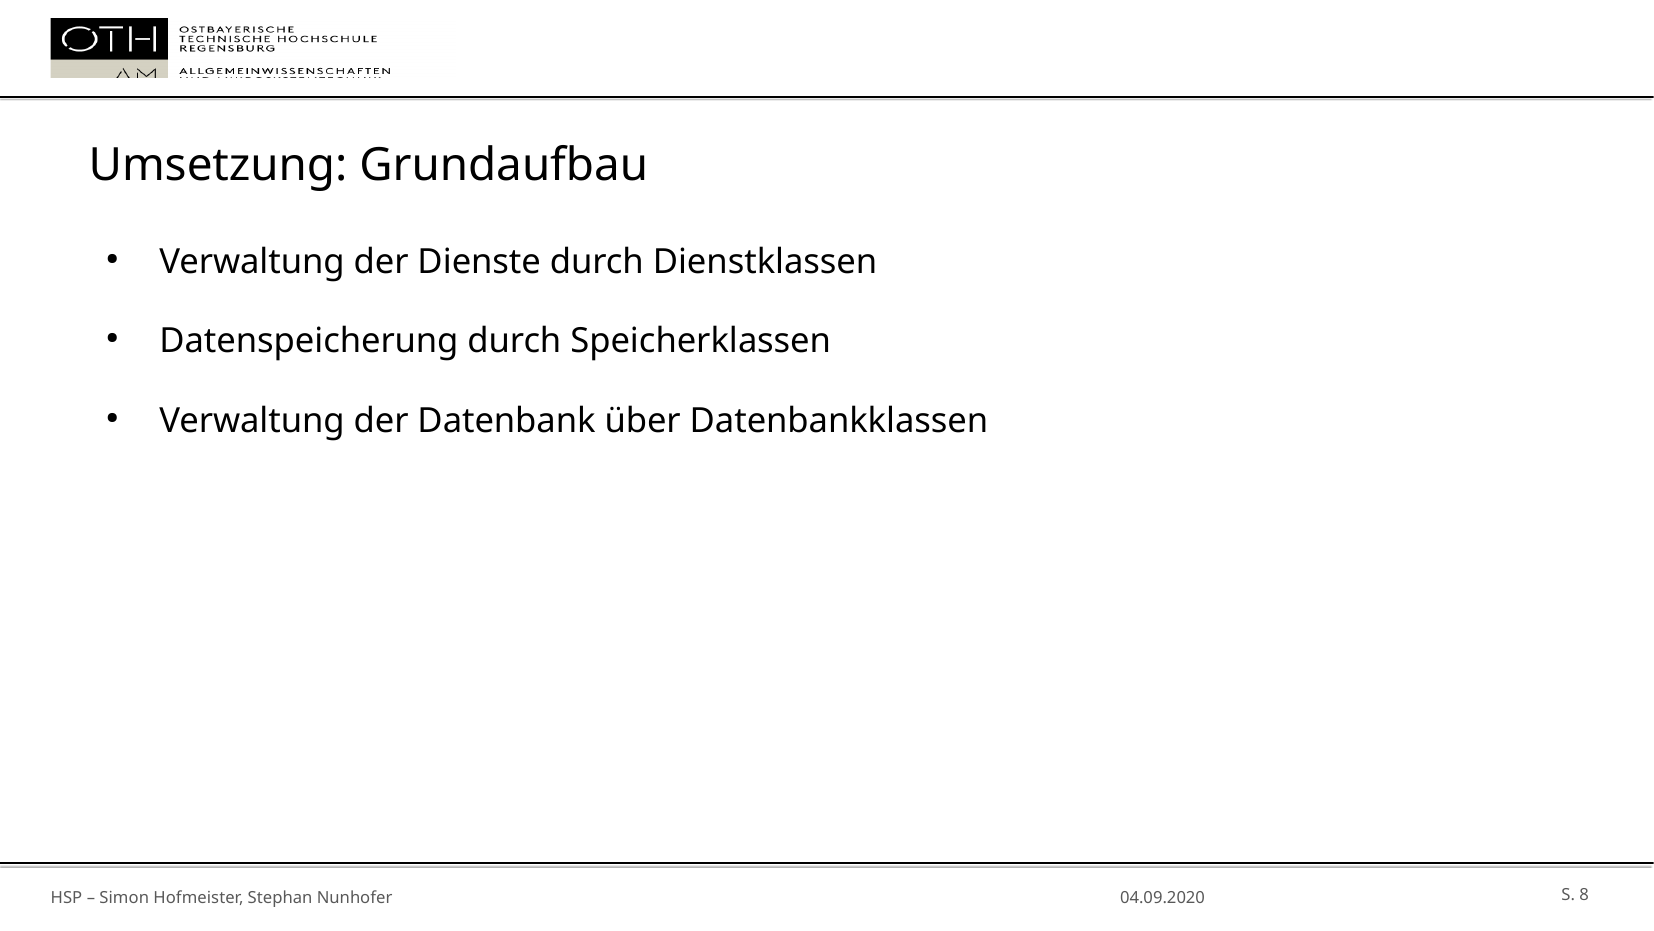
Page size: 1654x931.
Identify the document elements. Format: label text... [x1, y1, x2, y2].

list Verwaltung der Dienste durch Dienstklassen Datenspeicherung durch Speicherklassen Verwaltung der Datenbank über Datenbankklassen [88, 236, 1565, 798]
title Umsetzung: Grundaufbau [88, 118, 1565, 207]
picture [50, 18, 456, 78]
